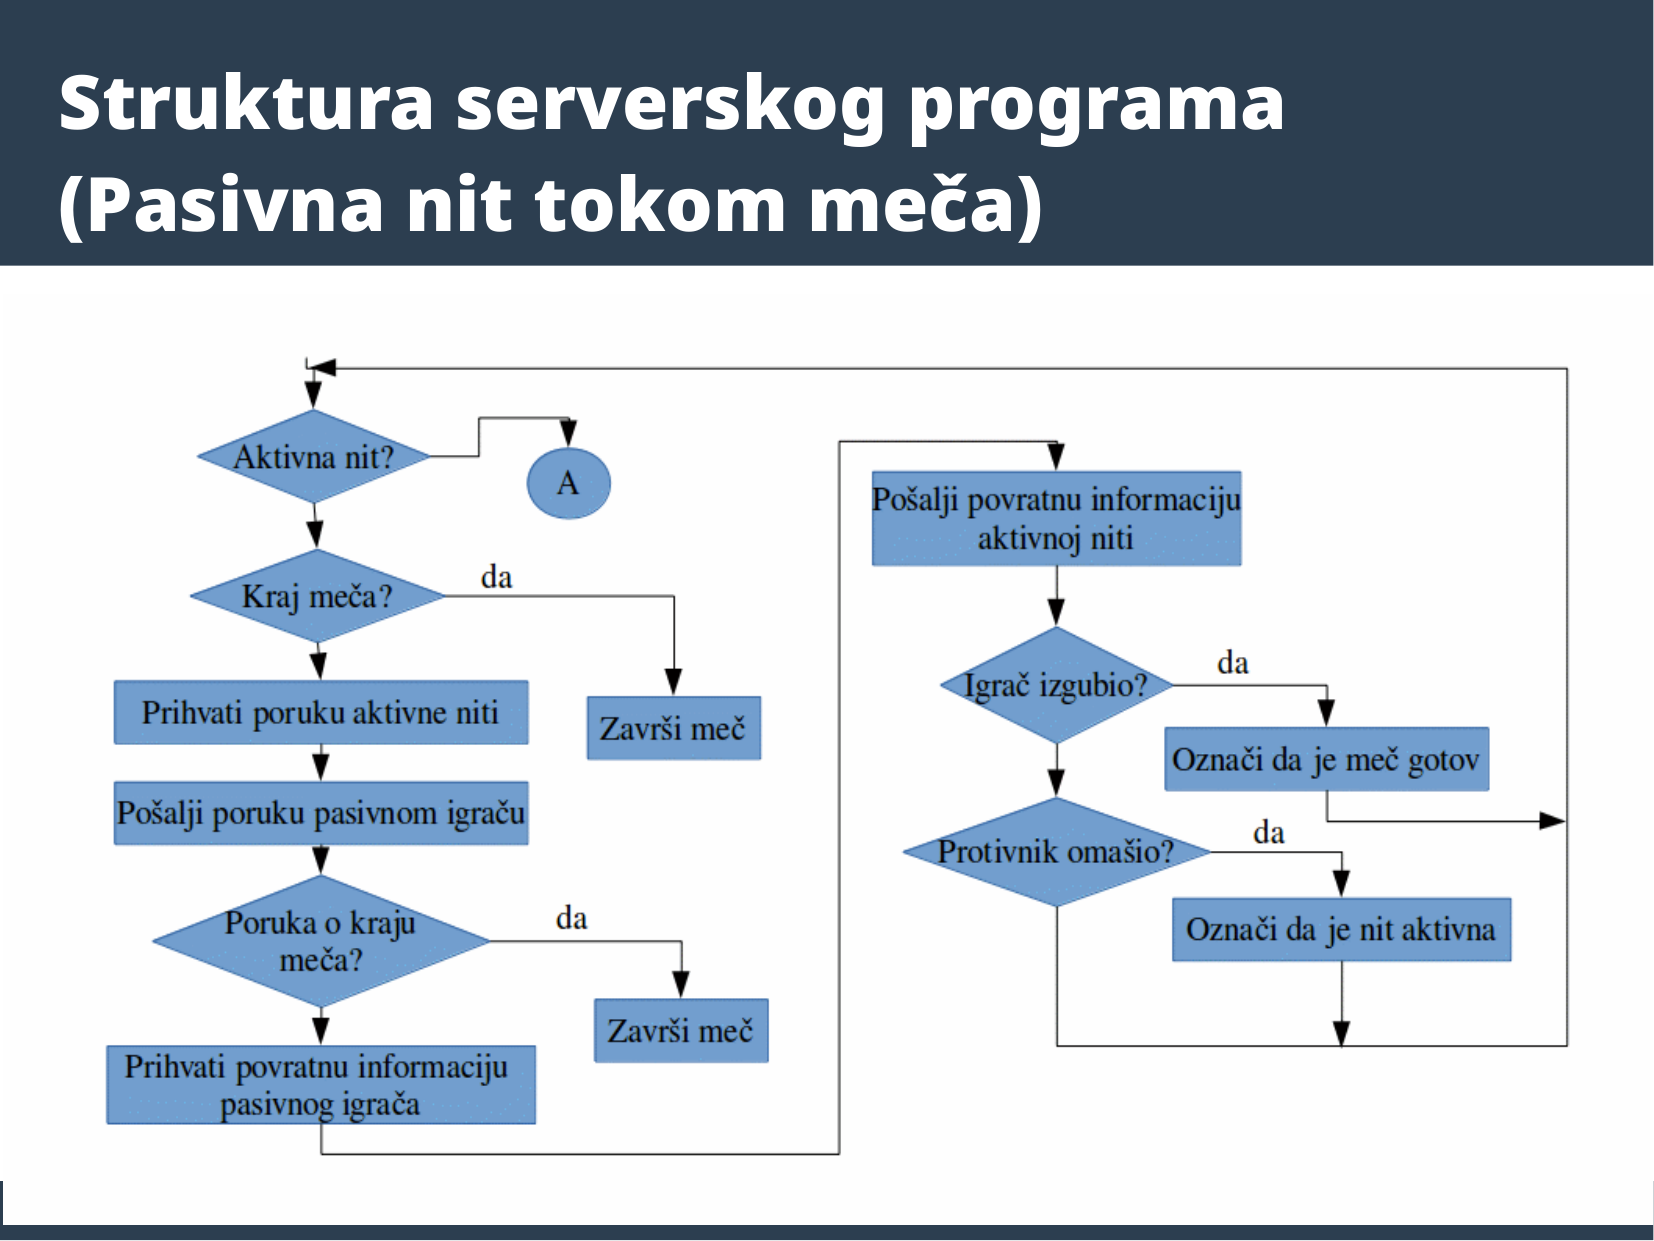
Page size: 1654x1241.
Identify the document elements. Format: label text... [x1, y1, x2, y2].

title Struktura serverskog programa (Pasivna nit tokom meča) [59, 49, 1595, 207]
picture [3, 294, 1654, 1225]
